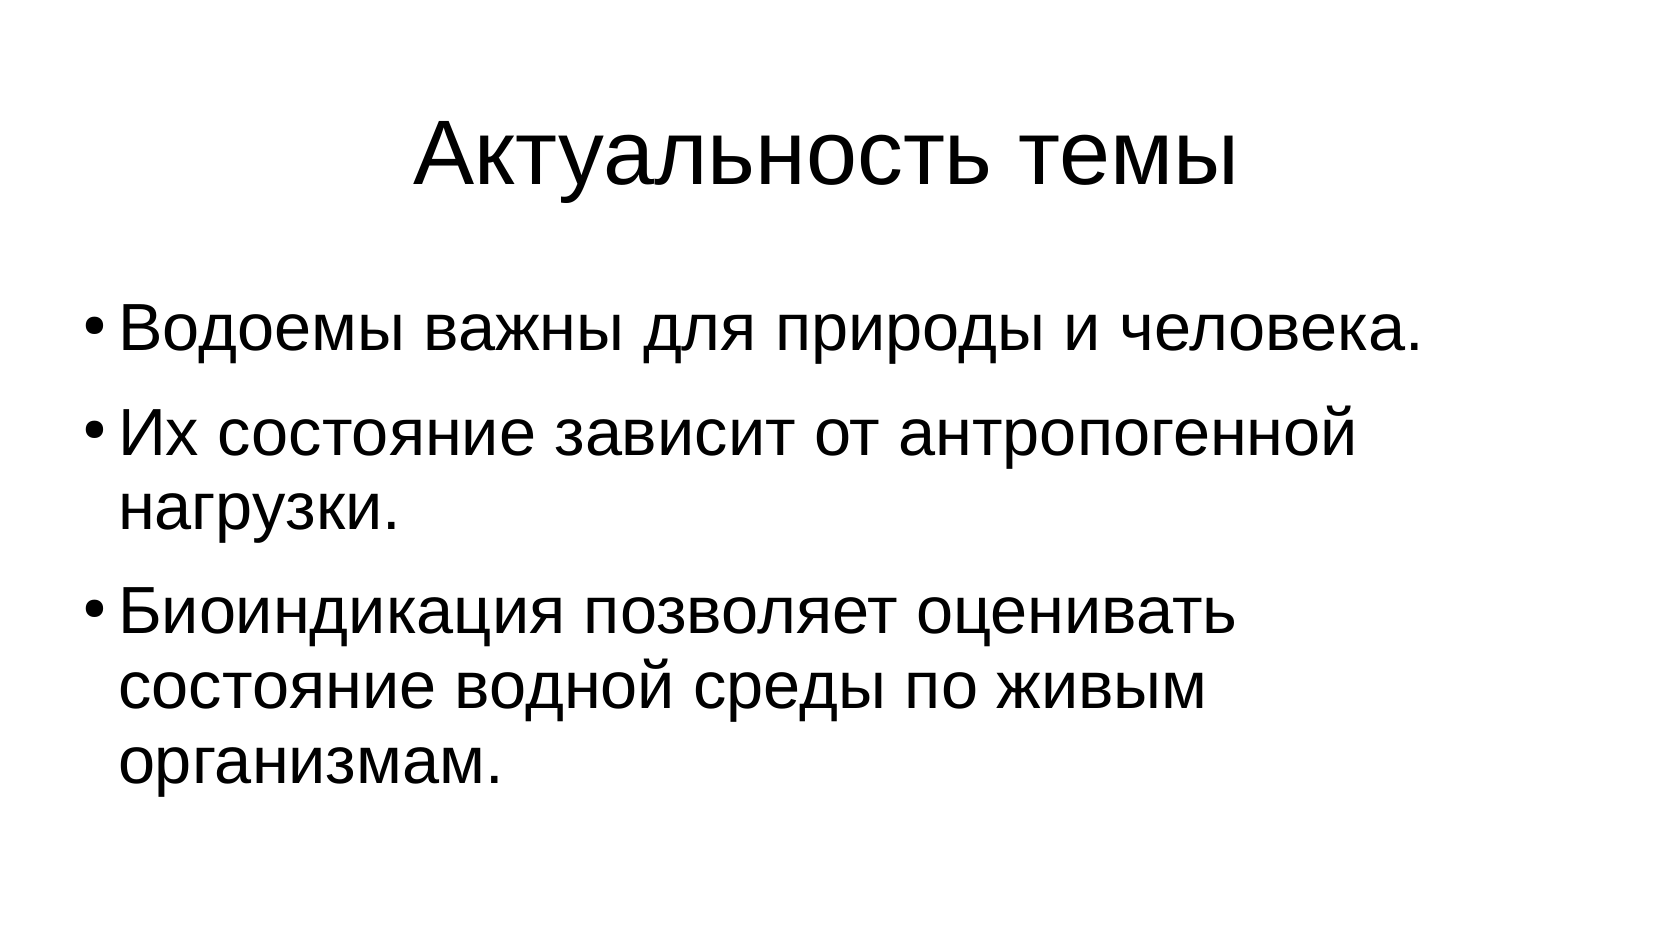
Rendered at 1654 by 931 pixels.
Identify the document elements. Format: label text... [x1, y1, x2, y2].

title Актуальность темы [82, 49, 1571, 257]
list Водоемы важны для природы и человека. Их состояние зависит от антропогенной нагрузки. Биоиндикация позволяет оценивать состояние водной среды по живым организмам. [82, 290, 1571, 931]
